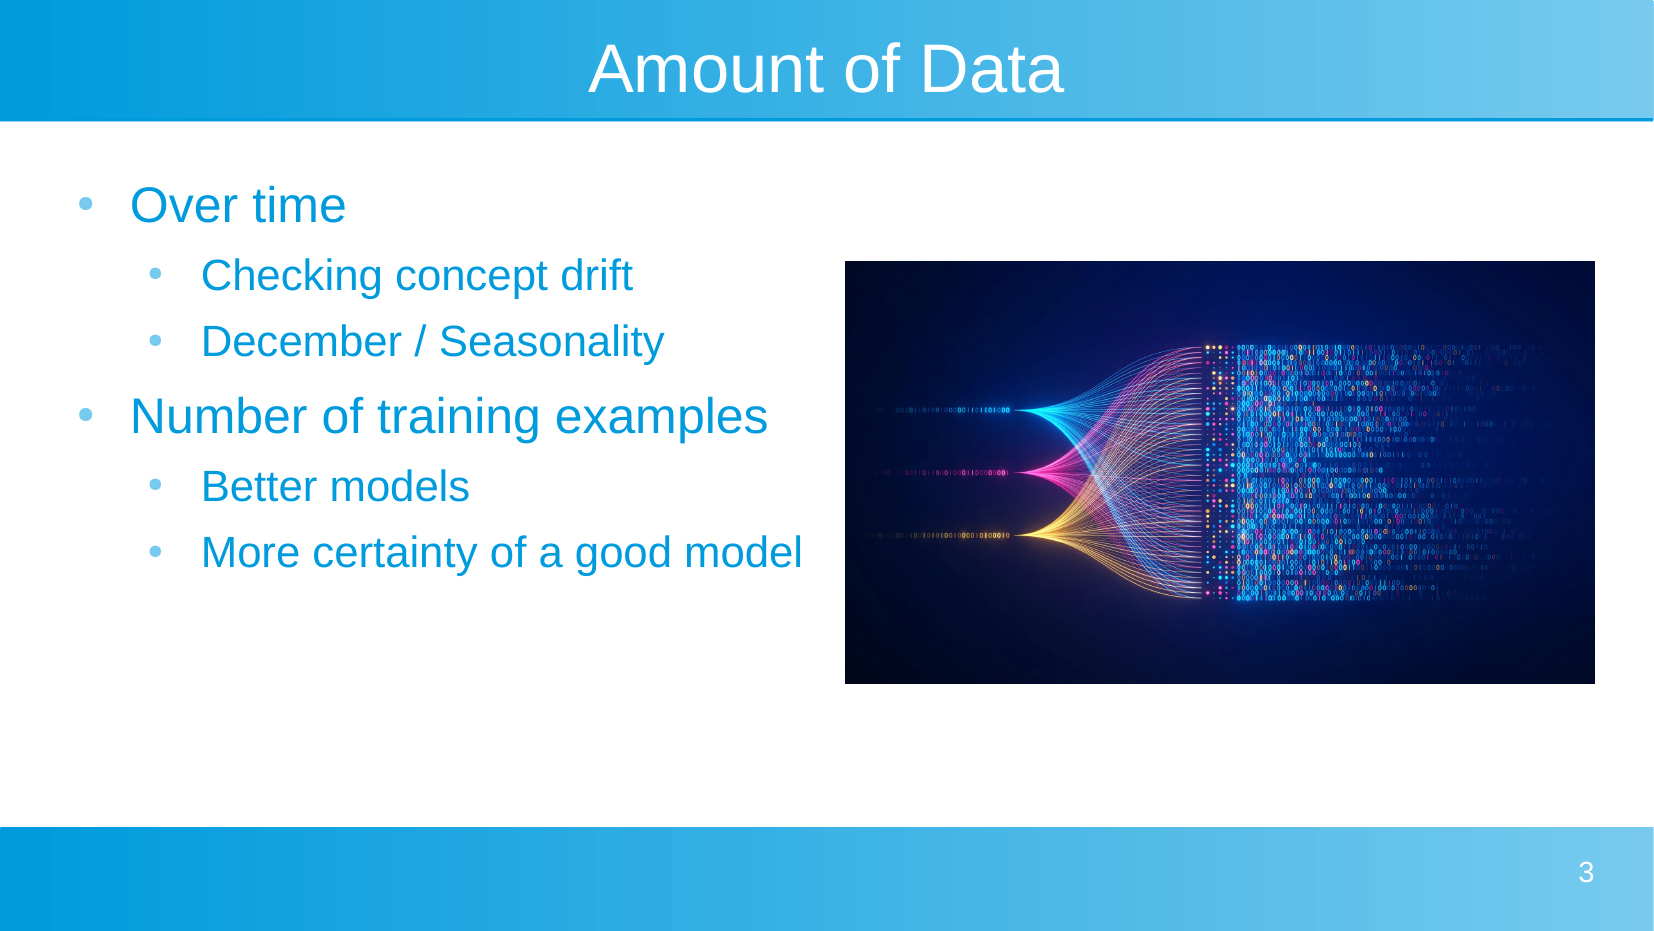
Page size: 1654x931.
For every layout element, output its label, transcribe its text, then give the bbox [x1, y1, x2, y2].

picture [845, 261, 1595, 684]
list Over time Checking concept drift December / Seasonality Number of training examples Better models More certainty of a good model [59, 177, 809, 768]
title Amount of Data [59, 29, 1595, 108]
